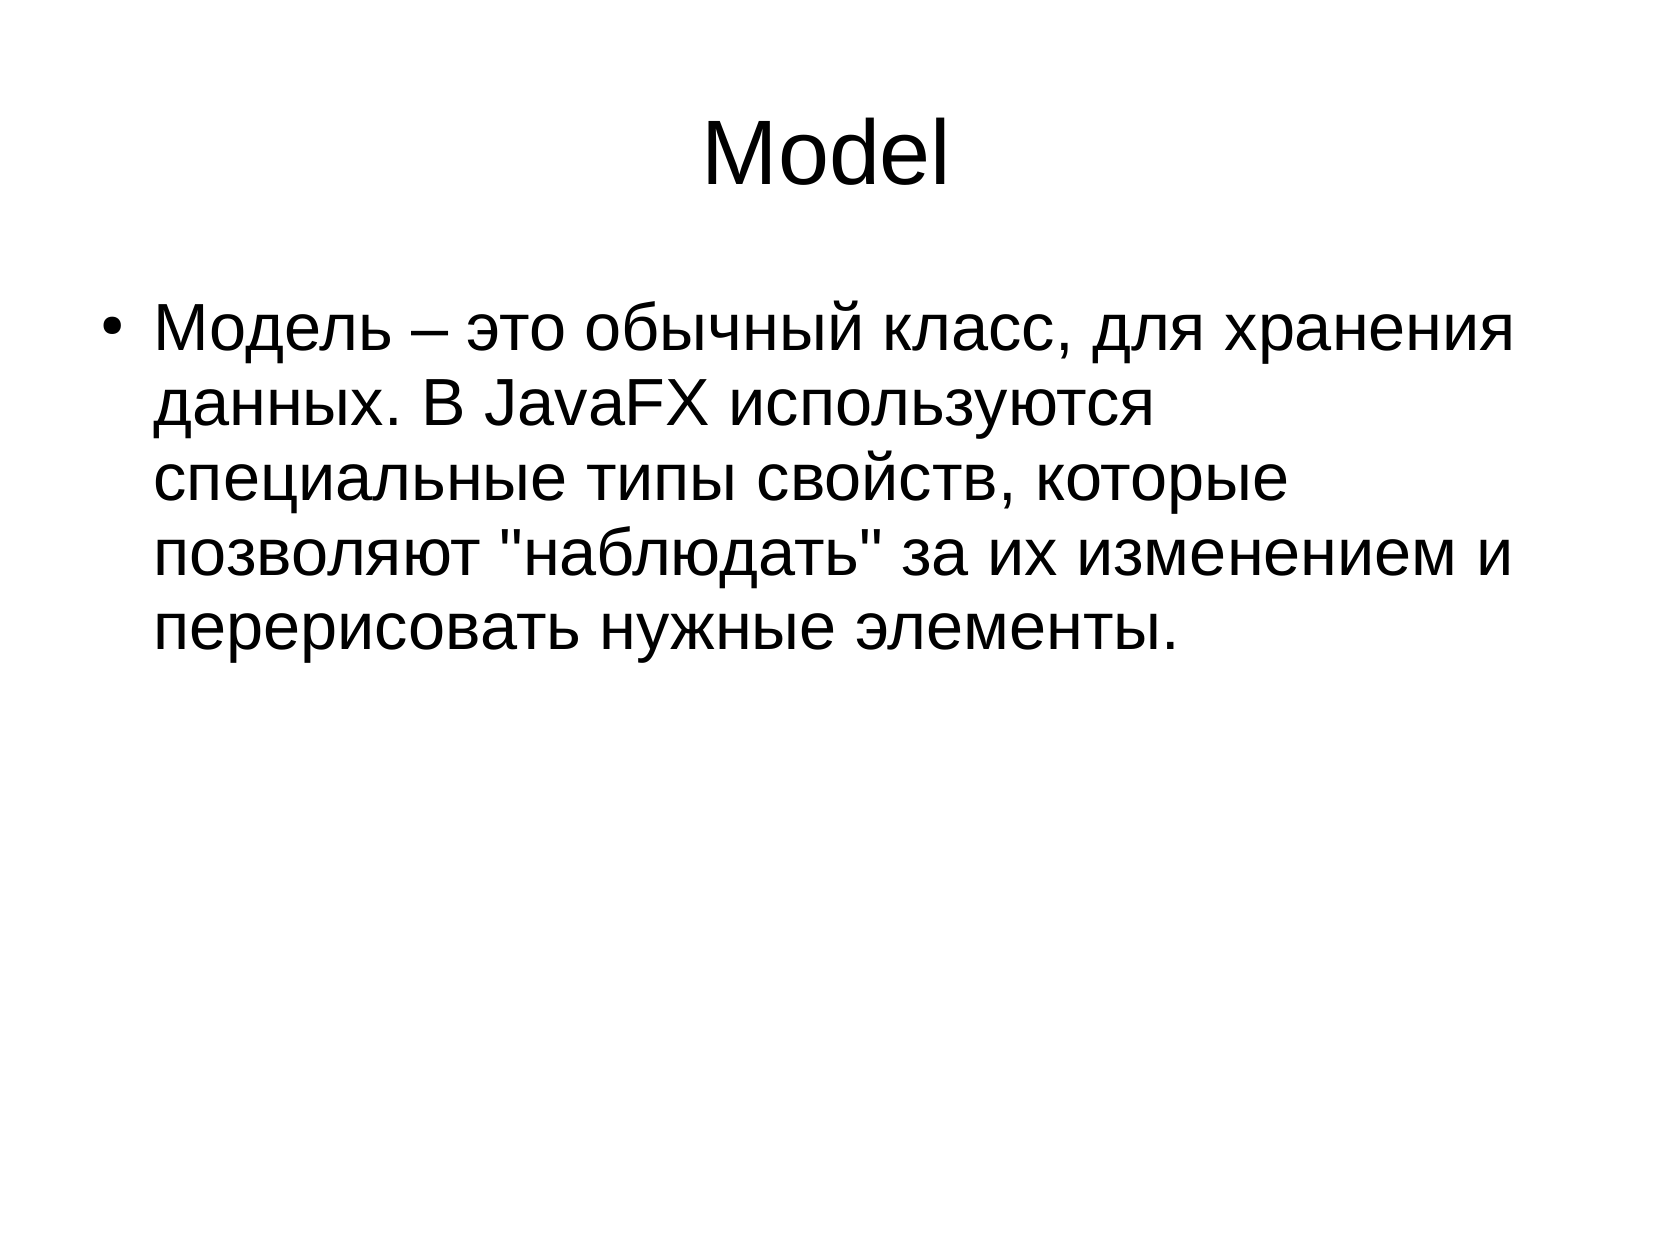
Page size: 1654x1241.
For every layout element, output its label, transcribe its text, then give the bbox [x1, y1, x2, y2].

title Model [82, 49, 1571, 257]
list Модель – это обычный класс, для хранения данных. В JavaFX используются специальные типы свойств, которые позволяют "наблюдать" за их изменением и перерисовать нужные элементы. [82, 290, 1571, 1010]
